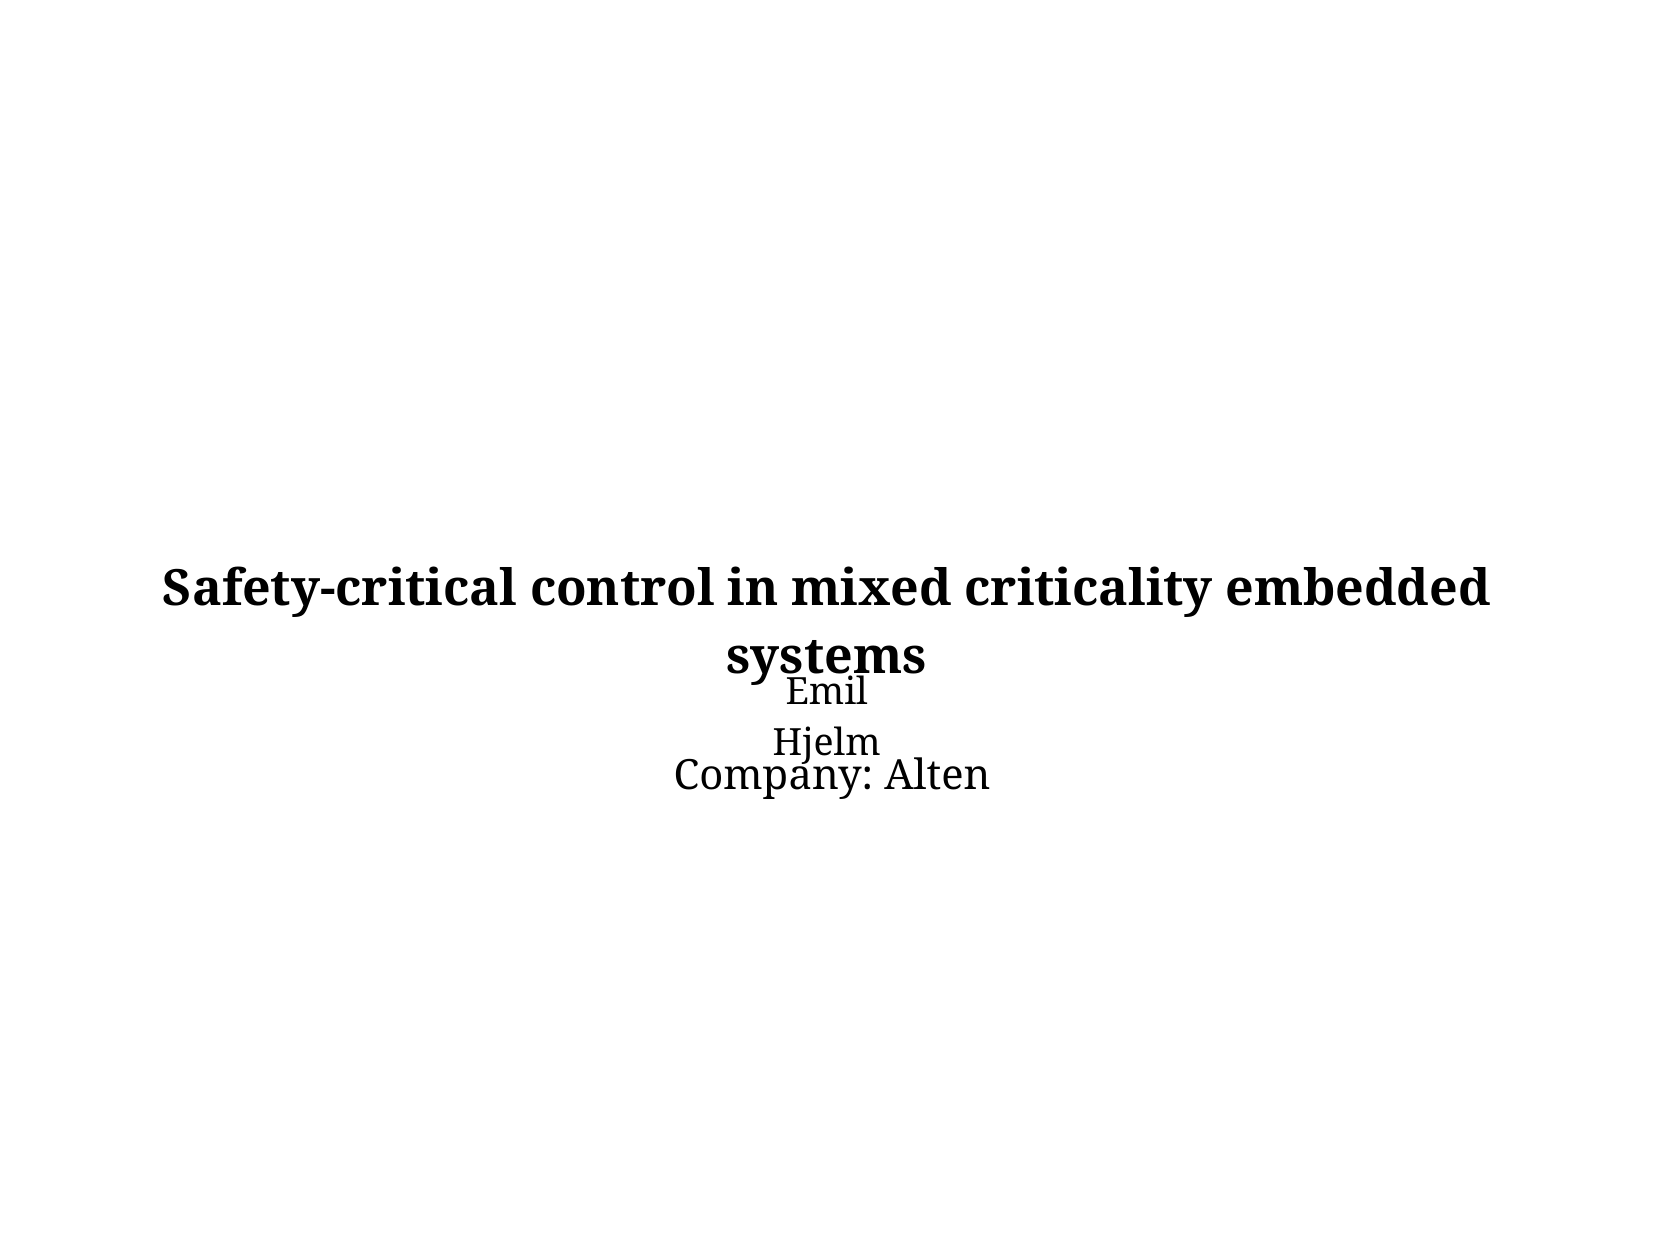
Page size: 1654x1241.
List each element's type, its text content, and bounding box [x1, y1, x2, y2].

text_box Emil Hjelm [714, 657, 940, 725]
text_box Company: Alten [240, 744, 1425, 803]
title Safety-critical control in mixed criticality embedded systems [82, 516, 1571, 724]
